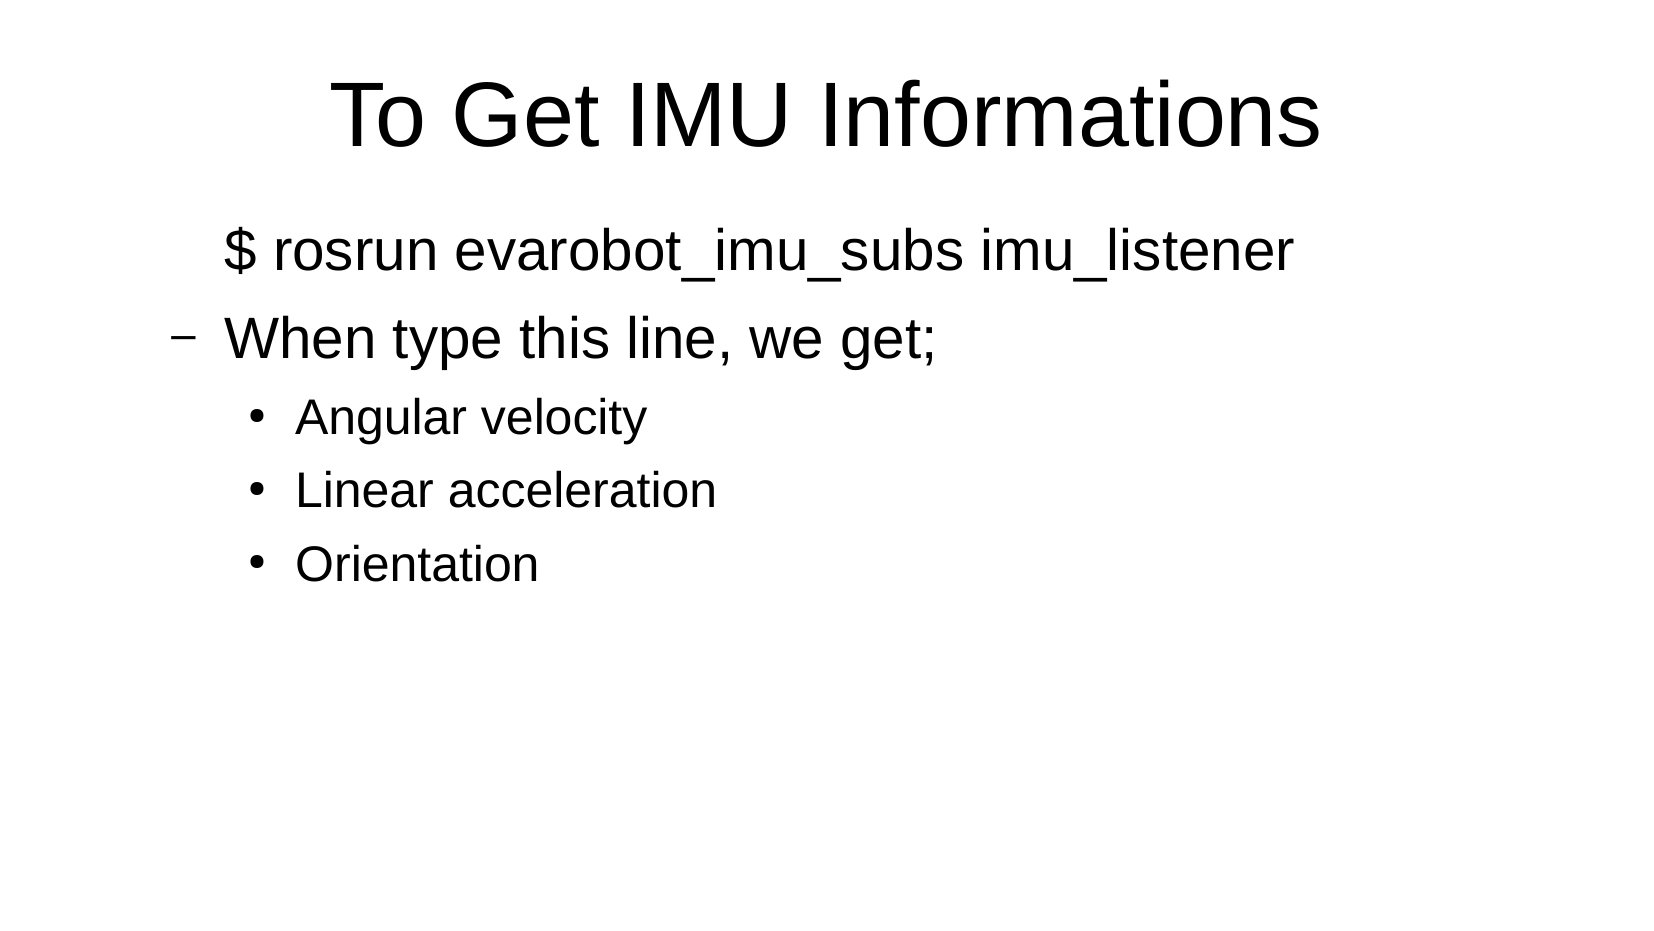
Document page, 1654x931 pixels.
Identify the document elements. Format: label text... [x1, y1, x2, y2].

title To Get IMU Informations [82, 37, 1571, 193]
list $ rosrun evarobot_imu_subs imu_listener When type this line, we get; Angular velocity Linear acceleration Orientation [82, 217, 1571, 758]
